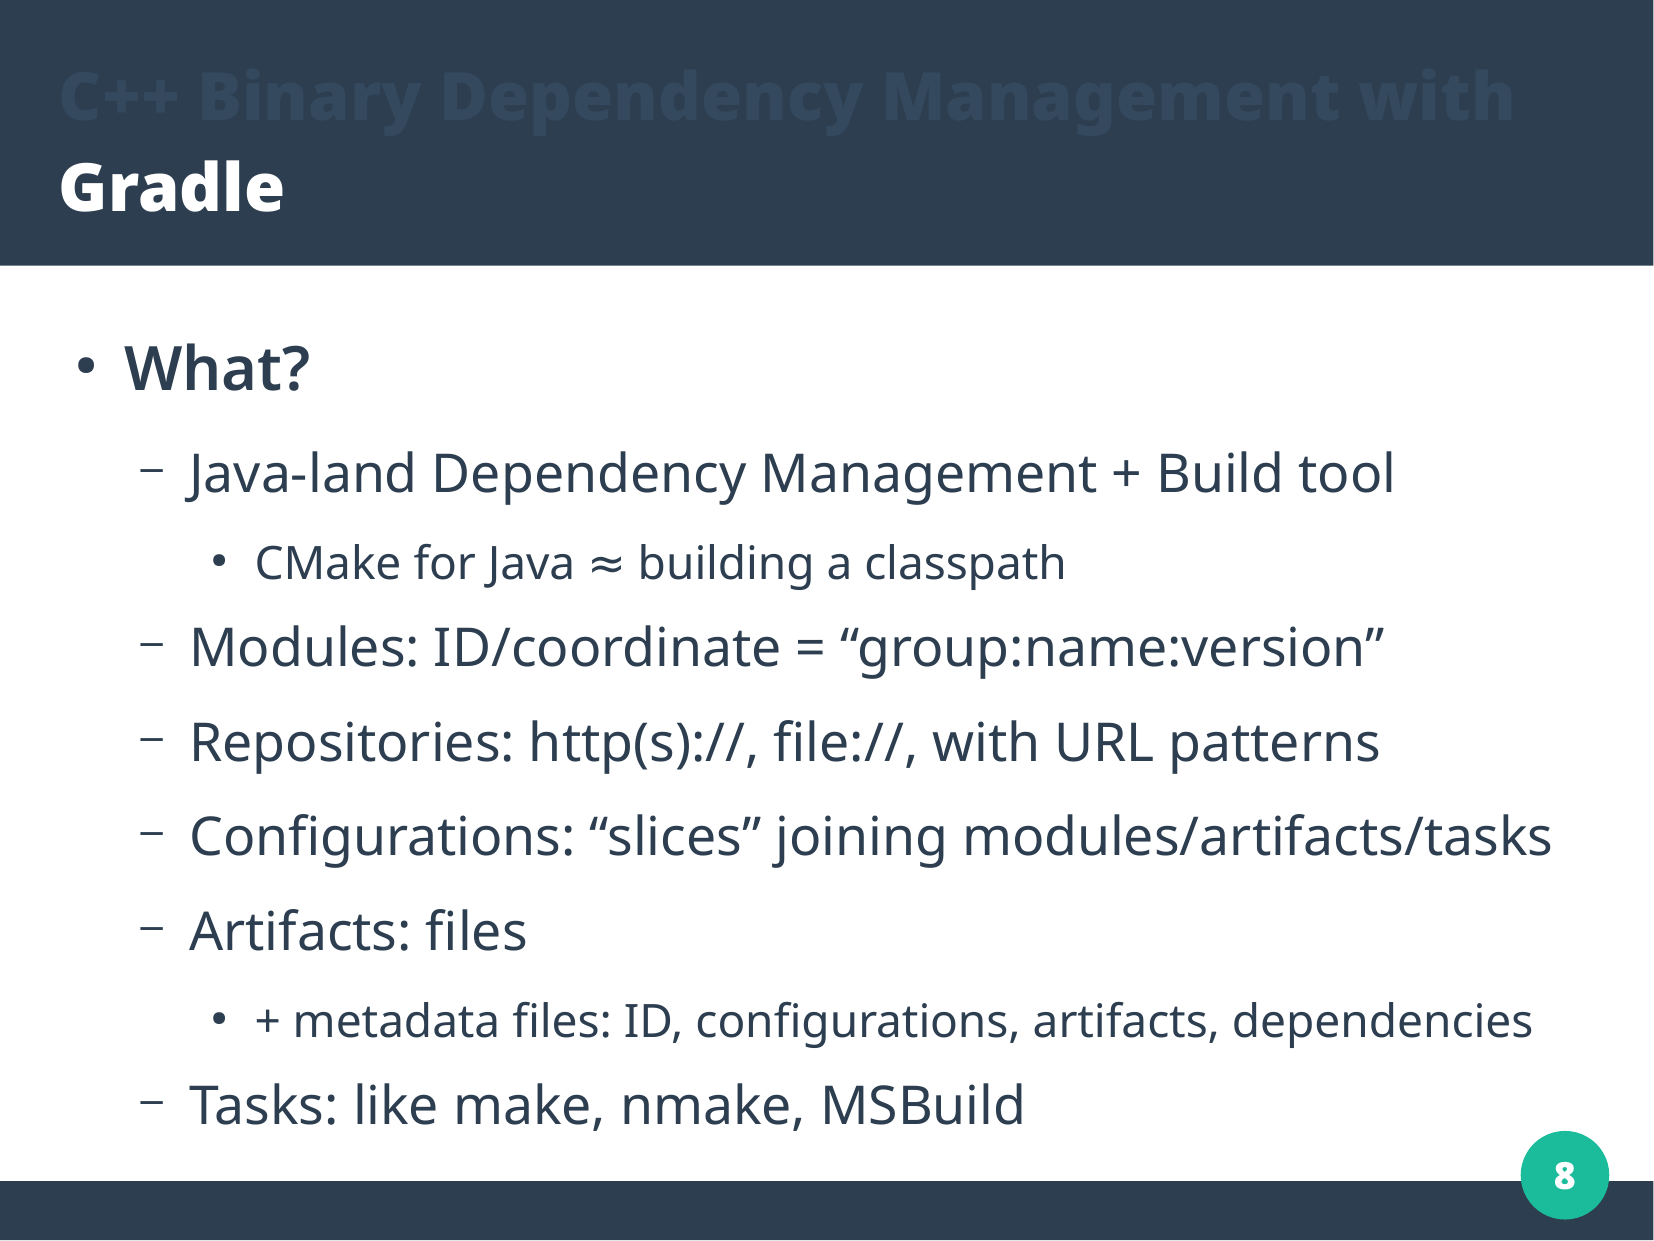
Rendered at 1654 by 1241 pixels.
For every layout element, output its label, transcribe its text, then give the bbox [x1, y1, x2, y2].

title C++ Binary Dependency Management with Gradle [59, 49, 1595, 207]
list What? Java-land Dependency Management + Build tool CMake for Java ≈ building a classpath Modules: ID/coordinate = “group:name:version” Repositories: http(s)://, file://, with URL patterns Configurations: “slices” joining modules/artifacts/tasks Artifacts: files + metadata files: ID, configurations, artifacts, dependencies Tasks: like make, nmake, MSBuild [59, 324, 1595, 1152]
